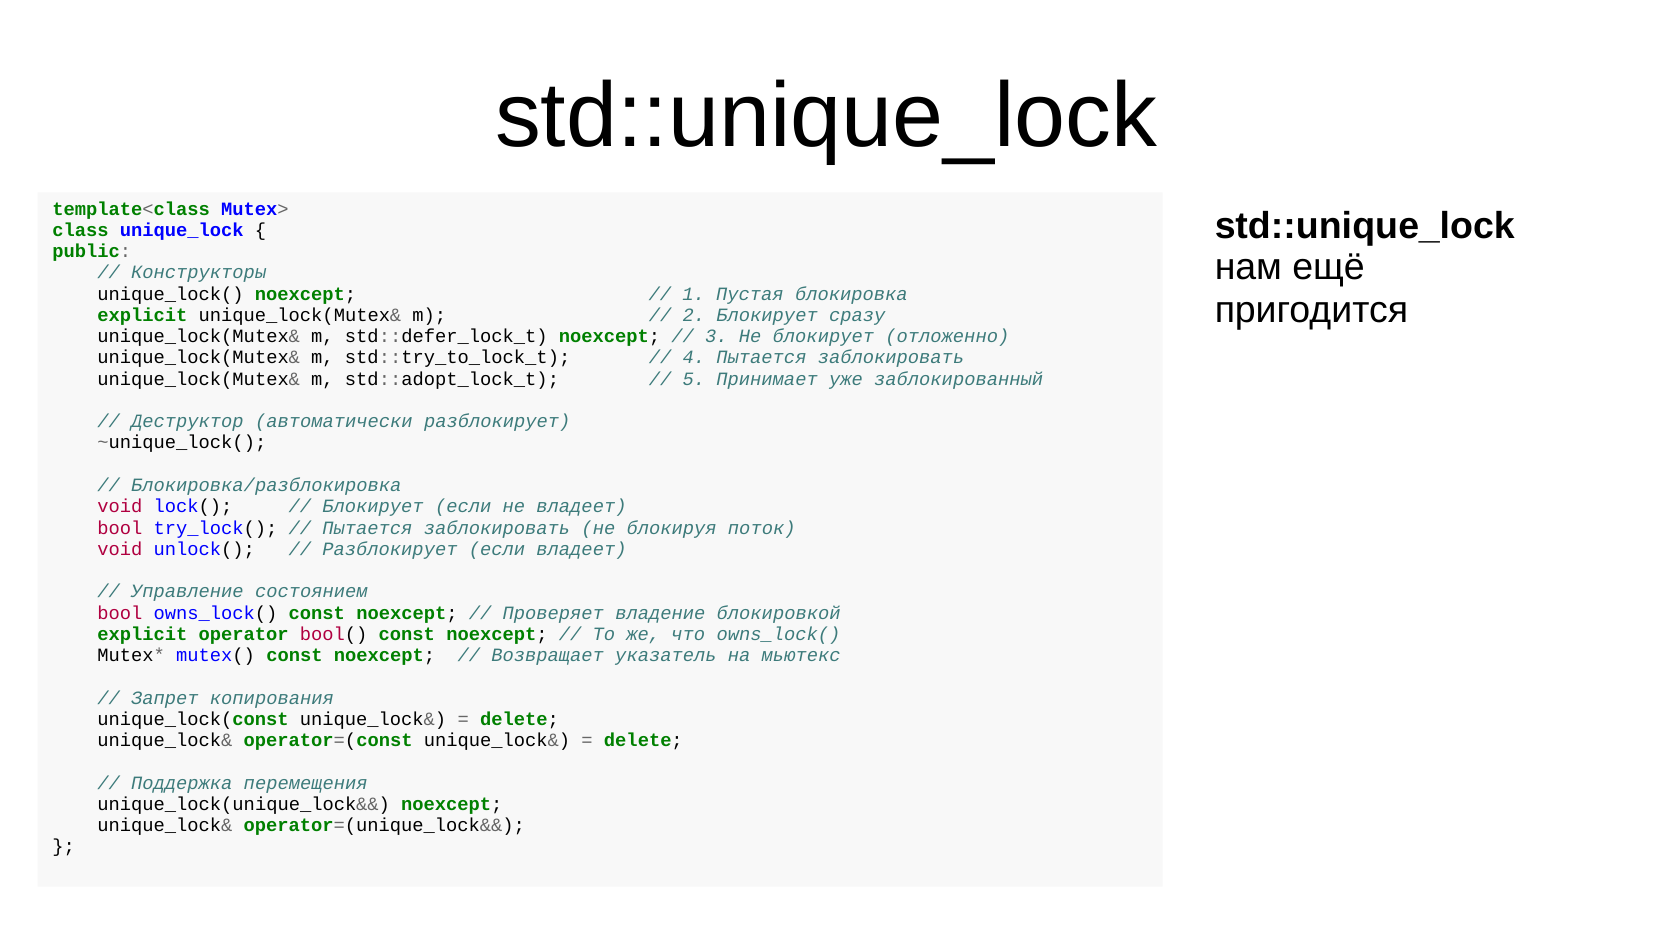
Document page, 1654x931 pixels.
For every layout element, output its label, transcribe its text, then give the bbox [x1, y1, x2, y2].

text_box template<class Mutex> class unique_lock { public: // Конструкторы unique_lock() noexcept; // 1. Пустая блокировка explicit unique_lock(Mutex& m); // 2. Блокирует сразу unique_lock(Mutex& m, std::defer_lock_t) noexcept; // 3. Не блокирует (отложенно) unique_lock(Mutex& m, std::try_to_lock_t); // 4. Пытается заблокировать unique_lock(Mutex& m, std::adopt_lock_t); // 5. Принимает уже заблокированный // Деструктор (автоматически разблокирует) ~unique_lock(); // Блокировка/разблокировка void lock(); // Блокирует (если не владеет) bool try_lock(); // Пытается заблокировать (не блокируя поток) void unlock(); // Разблокирует (если владеет) // Управление состоянием bool owns_lock() const noexcept; // Проверяет владение блокировкой explicit operator bool() const noexcept; // То же, что owns_lock() Mutex* mutex() const noexcept; // Возвращает указатель на мьютекс // Запрет копирования unique_lock(const unique_lock&) = delete; unique_lock& operator=(const unique_lock&) = delete; // Поддержка перемещения unique_lock(unique_lock&&) noexcept; unique_lock& operator=(unique_lock&&); }; [37, 192, 1163, 887]
text_box std::unique_lock нам ещё пригодится [1200, 196, 1538, 338]
title std::unique_lock [82, 37, 1571, 193]
